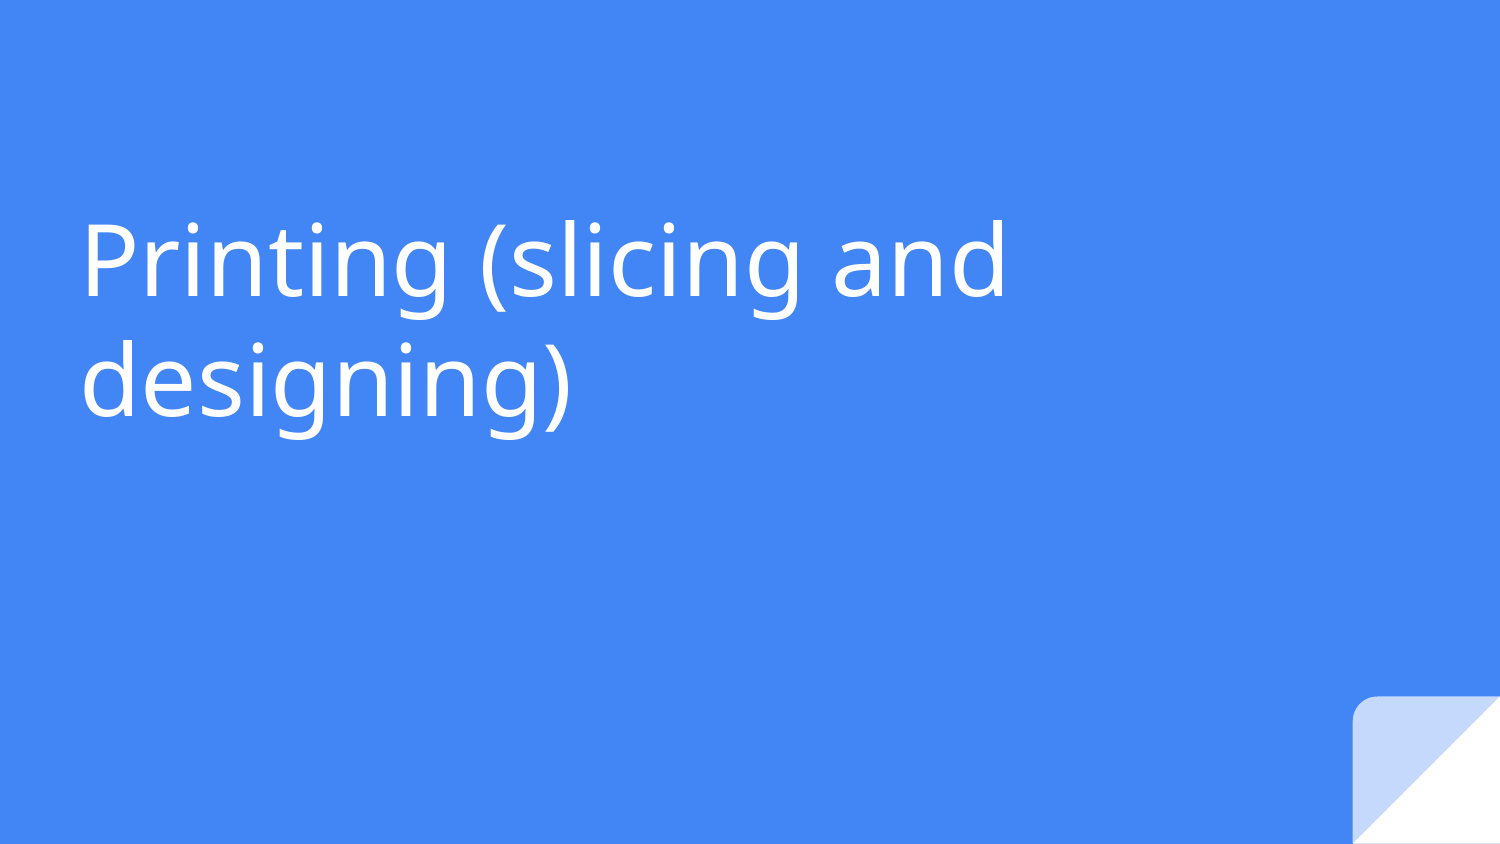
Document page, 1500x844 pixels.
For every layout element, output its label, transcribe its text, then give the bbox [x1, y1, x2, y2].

title Printing (slicing and designing) [64, 298, 1413, 452]
